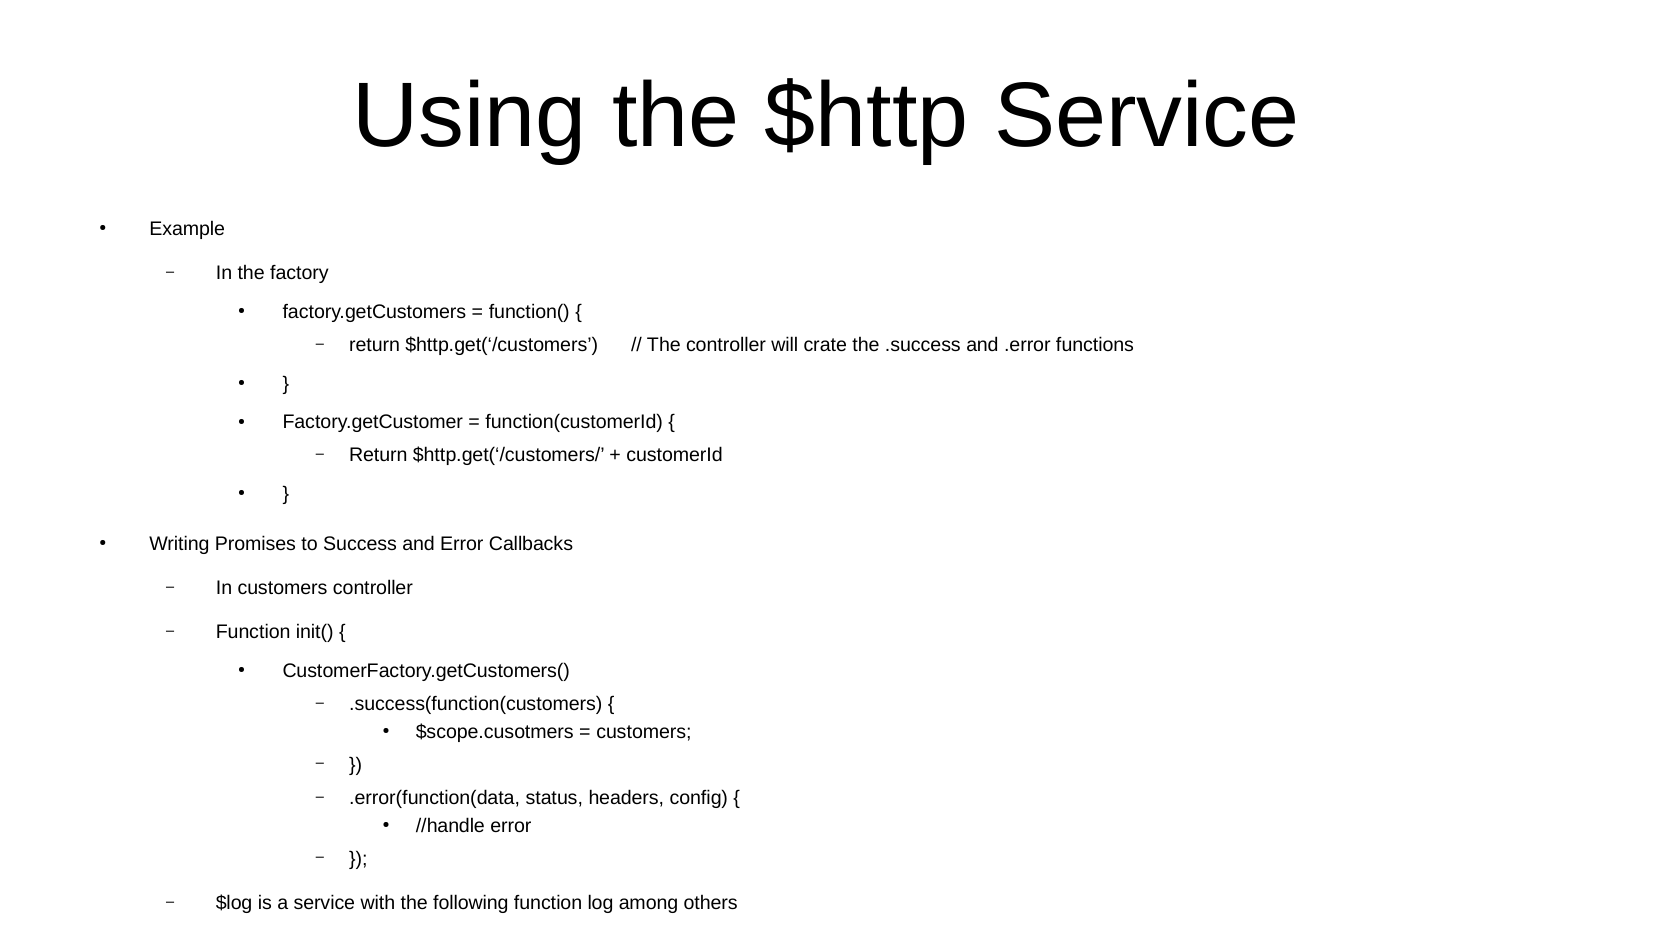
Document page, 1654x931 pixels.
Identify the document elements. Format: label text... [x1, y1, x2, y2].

title Using the $http Service [82, 37, 1571, 193]
list Example In the factory factory.getCustomers = function() { return $http.get(‘/customers’) // The controller will crate the .success and .error functions } Factory.getCustomer = function(customerId) { Return $http.get(‘/customers/’ + customerId } Writing Promises to Success and Error Callbacks In customers controller Function init() { CustomerFactory.getCustomers() .success(function(customers) { $scope.cusotmers = customers; }) .error(function(data, status, headers, config) { //handle error }); $log is a service with the following function log among others [82, 217, 1576, 916]
